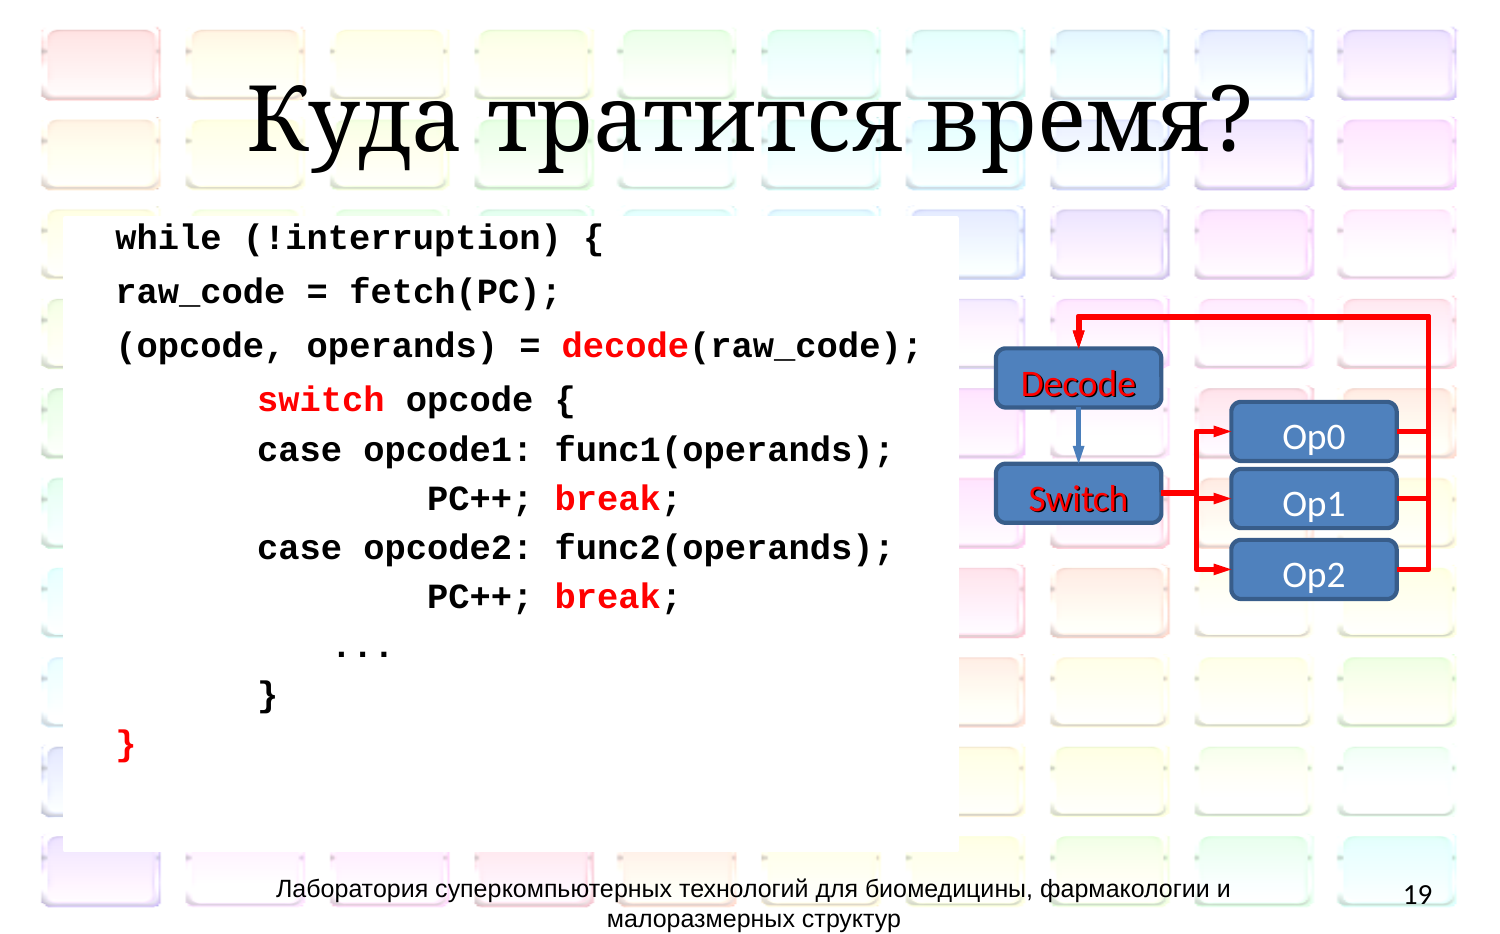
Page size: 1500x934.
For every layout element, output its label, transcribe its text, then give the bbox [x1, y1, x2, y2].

text_box Decode [995, 348, 1162, 408]
title Куда тратится время? [75, 37, 1426, 193]
text_box Switch [995, 463, 1162, 523]
text_box <номер> [1387, 868, 1473, 918]
text_box Op2 [1231, 539, 1397, 599]
list while (!interruption) { raw_code = fetch(PC); (opcode, operands) = decode(raw_code); switch opcode { case opcode1: func1(operands); PC++; break; case opcode2: func2(operands); PC++; break; ... } } [64, 218, 957, 851]
text_box Лаборатория суперкомпьютерных технологий для биомедицины, фармакологии и малоразмерных структур [171, 864, 1338, 915]
text_box Op1 [1231, 469, 1397, 529]
text_box Op0 [1231, 401, 1397, 461]
picture [0, 0, 1500, 934]
